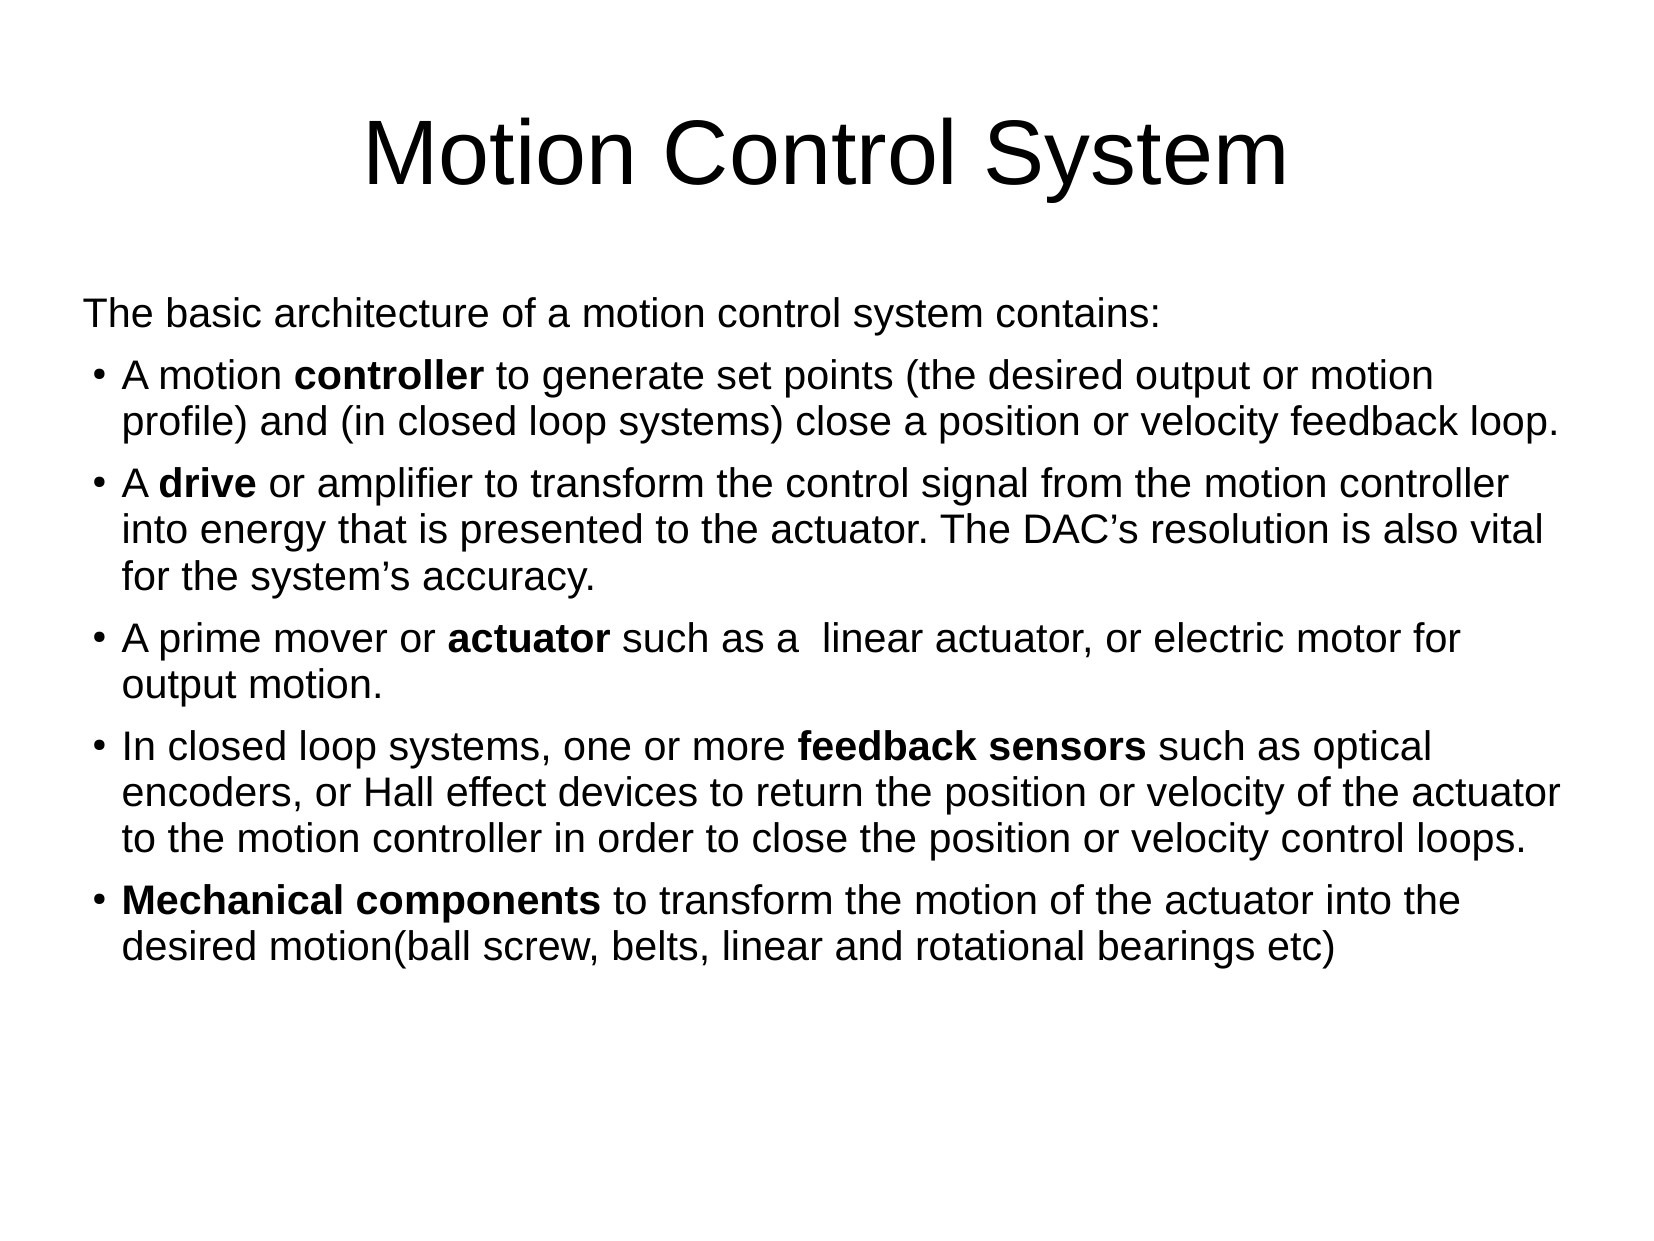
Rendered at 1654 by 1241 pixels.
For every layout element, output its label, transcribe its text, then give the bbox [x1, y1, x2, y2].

title Motion Control System [82, 101, 1571, 205]
list The basic architecture of a motion control system contains: A motion controller to generate set points (the desired output or motion profile) and (in closed loop systems) close a position or velocity feedback loop. A drive or amplifier to transform the control signal from the motion controller into energy that is presented to the actuator. The DAC’s resolution is also vital for the system’s accuracy. A prime mover or actuator such as a linear actuator, or electric motor for output motion. In closed loop systems, one or more feedback sensors such as optical encoders, or Hall effect devices to return the position or velocity of the actuator to the motion controller in order to close the position or velocity control loops. Mechanical components to transform the motion of the actuator into the desired motion(ball screw, belts, linear and rotational bearings etc) [82, 290, 1571, 1010]
